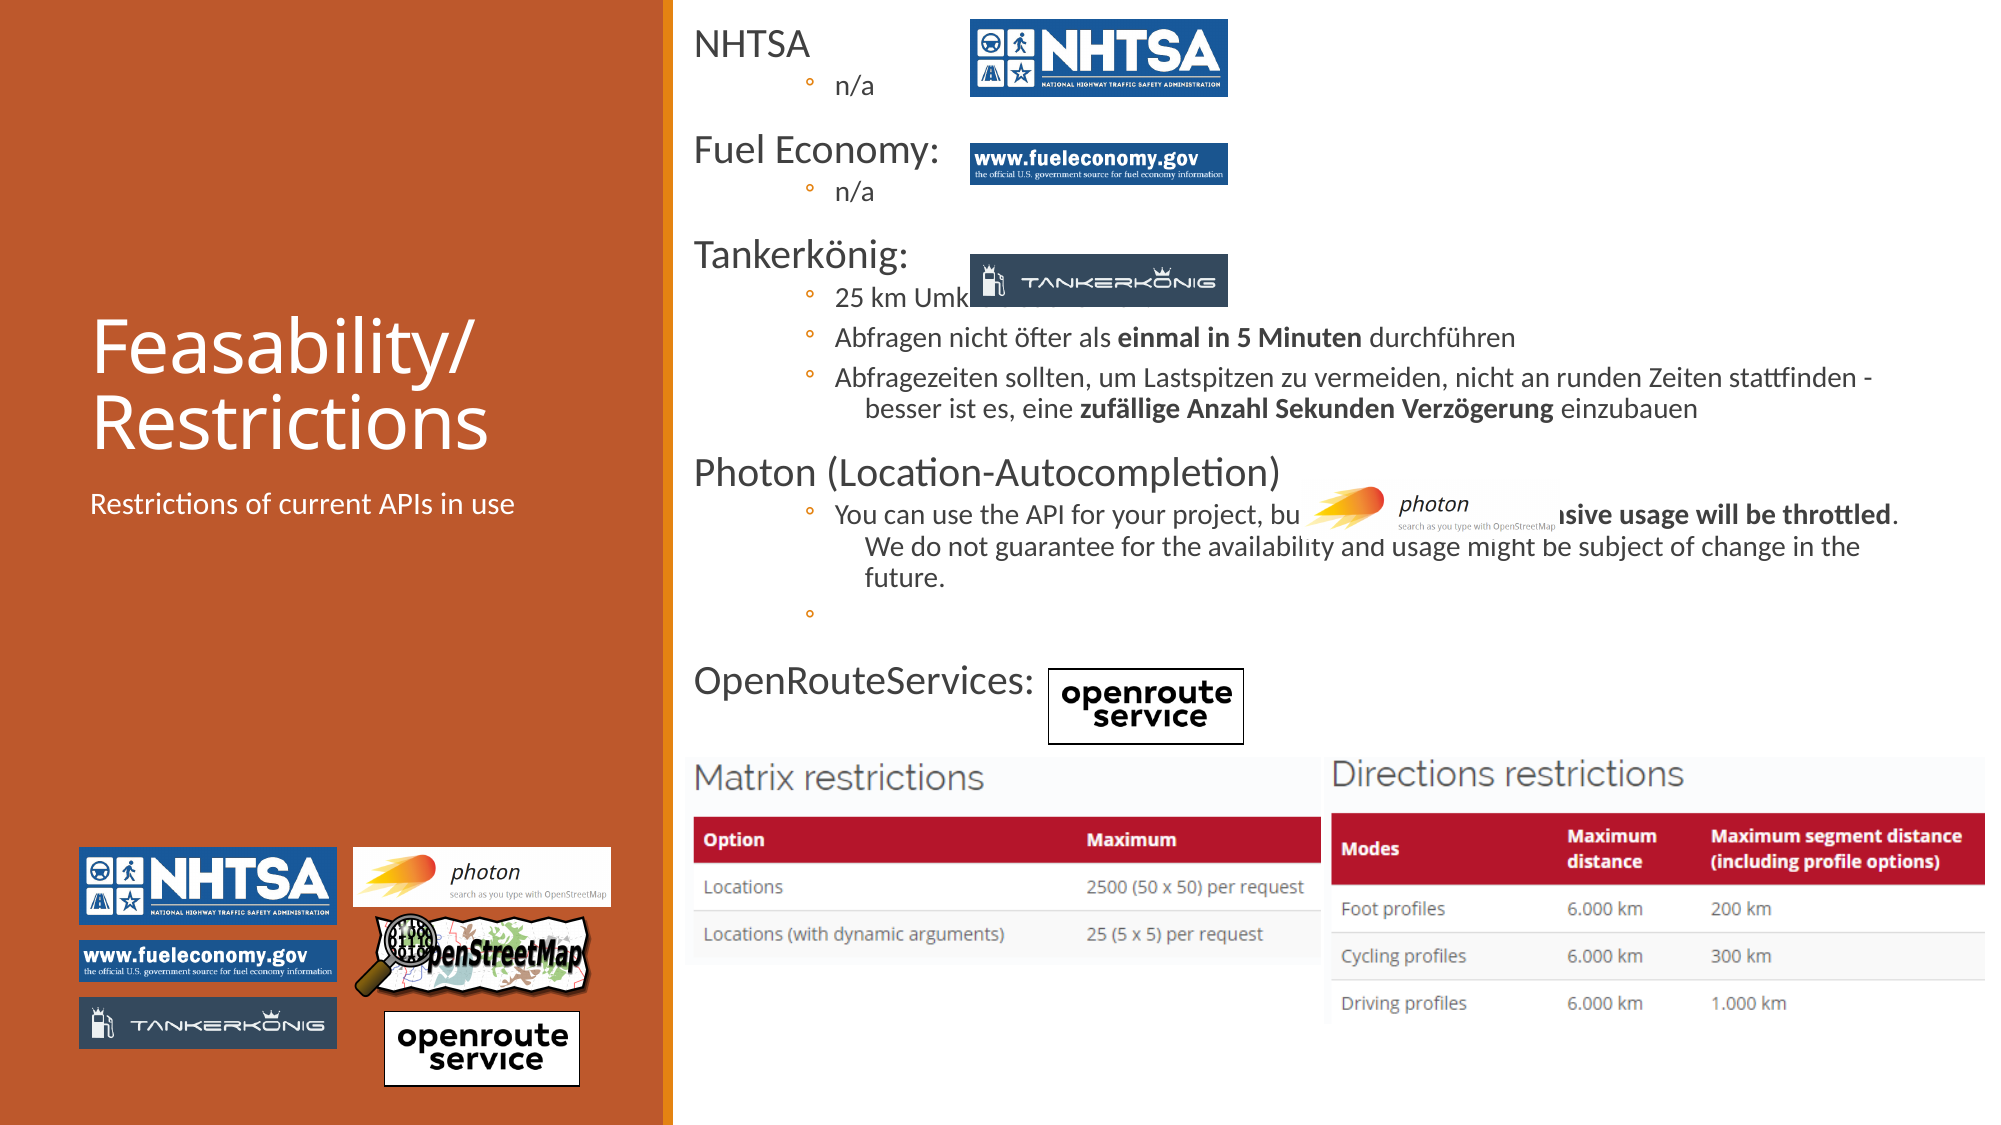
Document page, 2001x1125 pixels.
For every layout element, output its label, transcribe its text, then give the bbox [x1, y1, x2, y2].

picture [353, 847, 611, 907]
list Restrictions of current APIs in use [75, 479, 601, 1035]
picture [1301, 479, 1560, 539]
list NHTSA n/a Fuel Economy: n/a Tankerkönig: 25 km Umkreis Suche max. Abfragen nicht öfter als einmal in 5 Minuten durchführen Abfragezeiten sollten, um Lastspitzen zu vermeiden, nicht an runden Zeiten stattfinden - besser ist es, eine zufällige Anzahl Sekunden Verzögerung einzubauen Photon (Location-Autocompletion) You can use the API for your project, but please be fair - extensive usage will be throttled. We do not guarantee for the availability and usage might be subject of change in the future. OpenRouteServices: [678, 13, 1926, 977]
picture [970, 19, 1228, 97]
picture [385, 1012, 579, 1086]
picture [1049, 669, 1243, 743]
picture [79, 847, 337, 925]
picture [1324, 757, 1985, 1024]
title Feasability/ Restrictions [75, 97, 601, 473]
picture [970, 143, 1228, 185]
picture [79, 940, 337, 982]
picture [353, 911, 611, 998]
picture [970, 254, 1228, 307]
picture [79, 997, 337, 1049]
picture [685, 757, 1321, 965]
